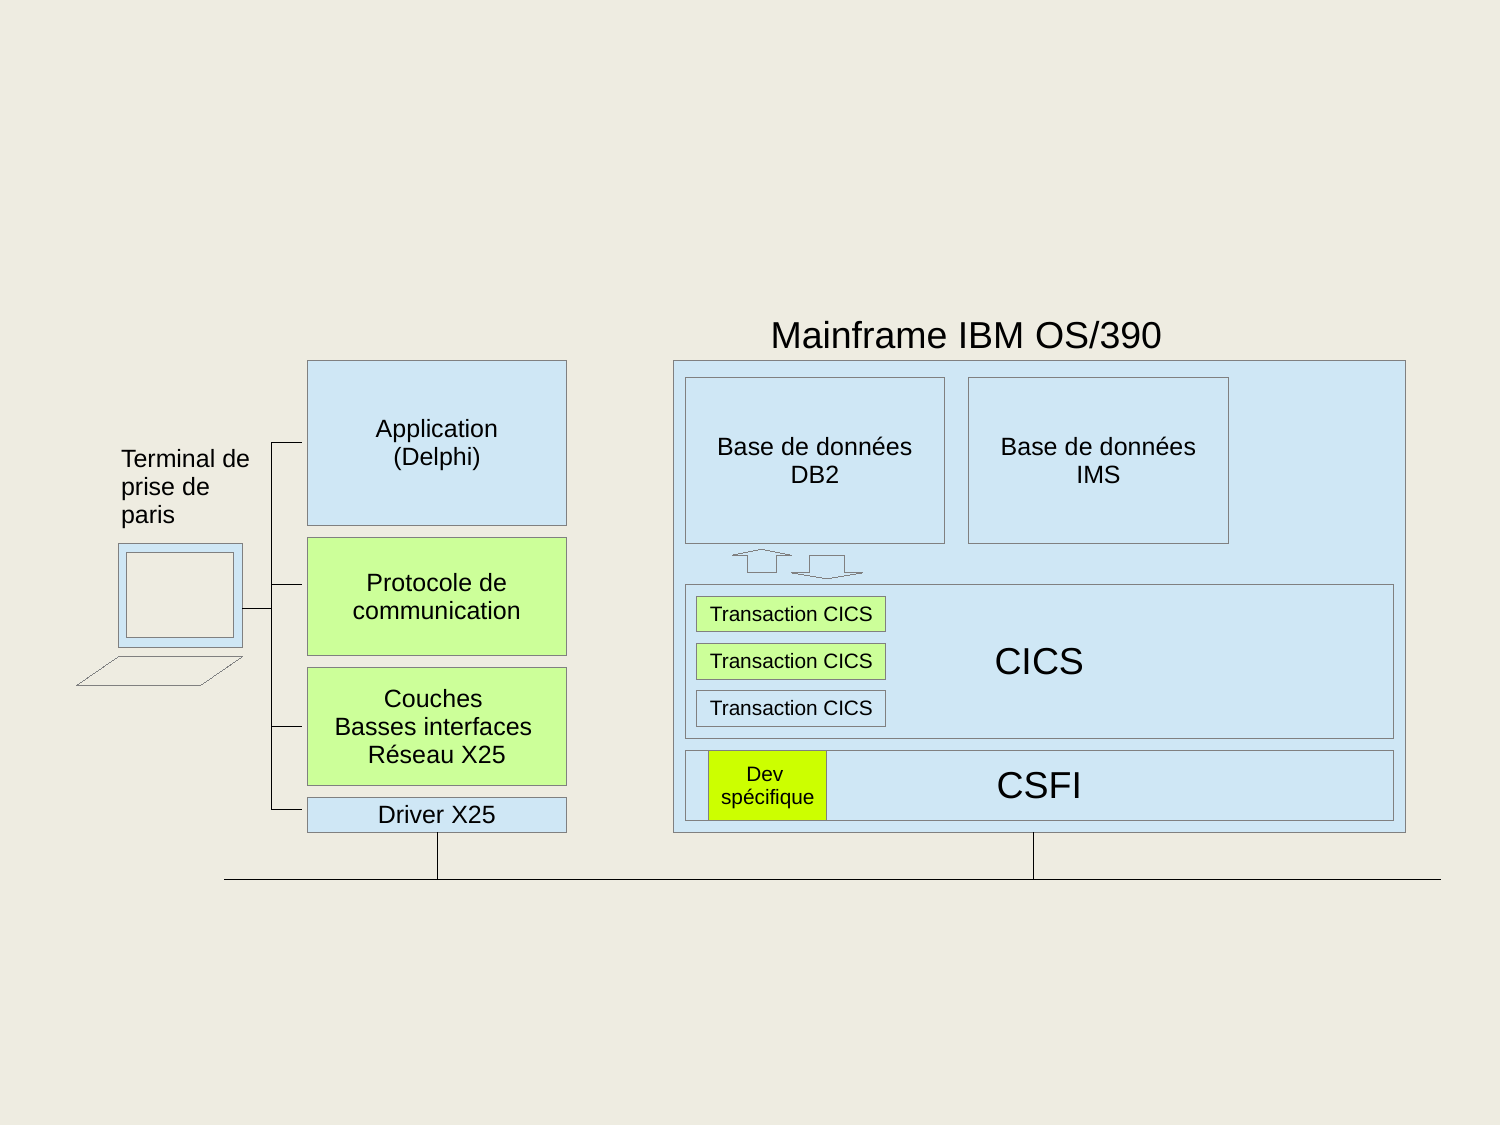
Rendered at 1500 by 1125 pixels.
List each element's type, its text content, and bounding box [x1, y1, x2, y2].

text_box Transaction CICS [696, 596, 886, 632]
text_box Base de données DB2 [685, 377, 945, 544]
text_box Terminal de prise de paris [106, 437, 272, 536]
text_box Driver X25 [307, 797, 567, 833]
text_box Mainframe IBM OS/390 [755, 307, 1264, 364]
text_box Transaction CICS [696, 643, 886, 680]
text_box Couches Basses interfaces Réseau X25 [307, 667, 567, 786]
text_box [118, 543, 243, 648]
text_box [673, 360, 1406, 833]
text_box CICS [685, 584, 1394, 739]
text_box CSFI [685, 750, 708, 821]
text_box Transaction CICS [696, 690, 886, 727]
text_box Base de données IMS [968, 377, 1229, 544]
text_box Protocole de communication [307, 537, 567, 656]
text_box [76, 656, 243, 686]
text_box Dev spécifique [708, 750, 827, 821]
text_box Application (Delphi) [307, 360, 567, 526]
text_box CSFI [827, 750, 1394, 821]
